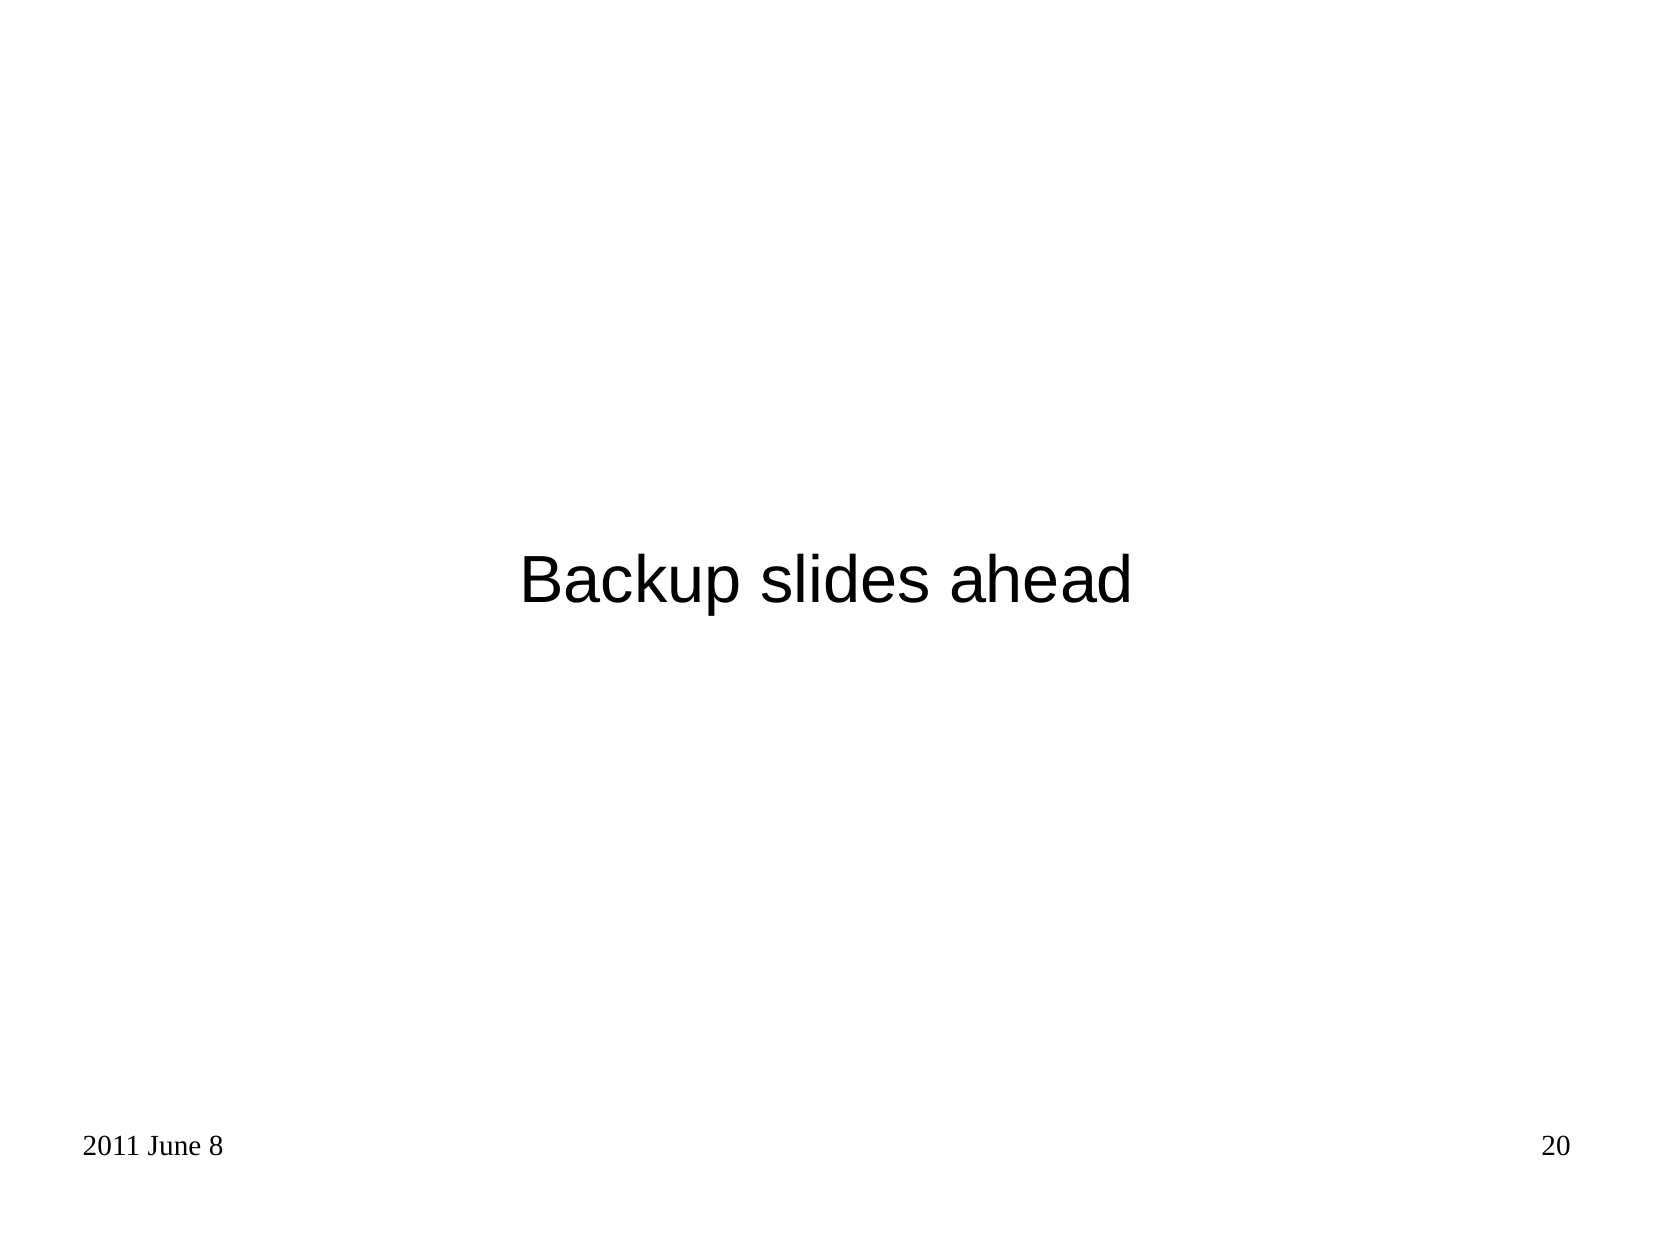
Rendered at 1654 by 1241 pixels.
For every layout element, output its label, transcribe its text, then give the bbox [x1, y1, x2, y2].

subtitle Backup slides ahead [82, 56, 1571, 1102]
